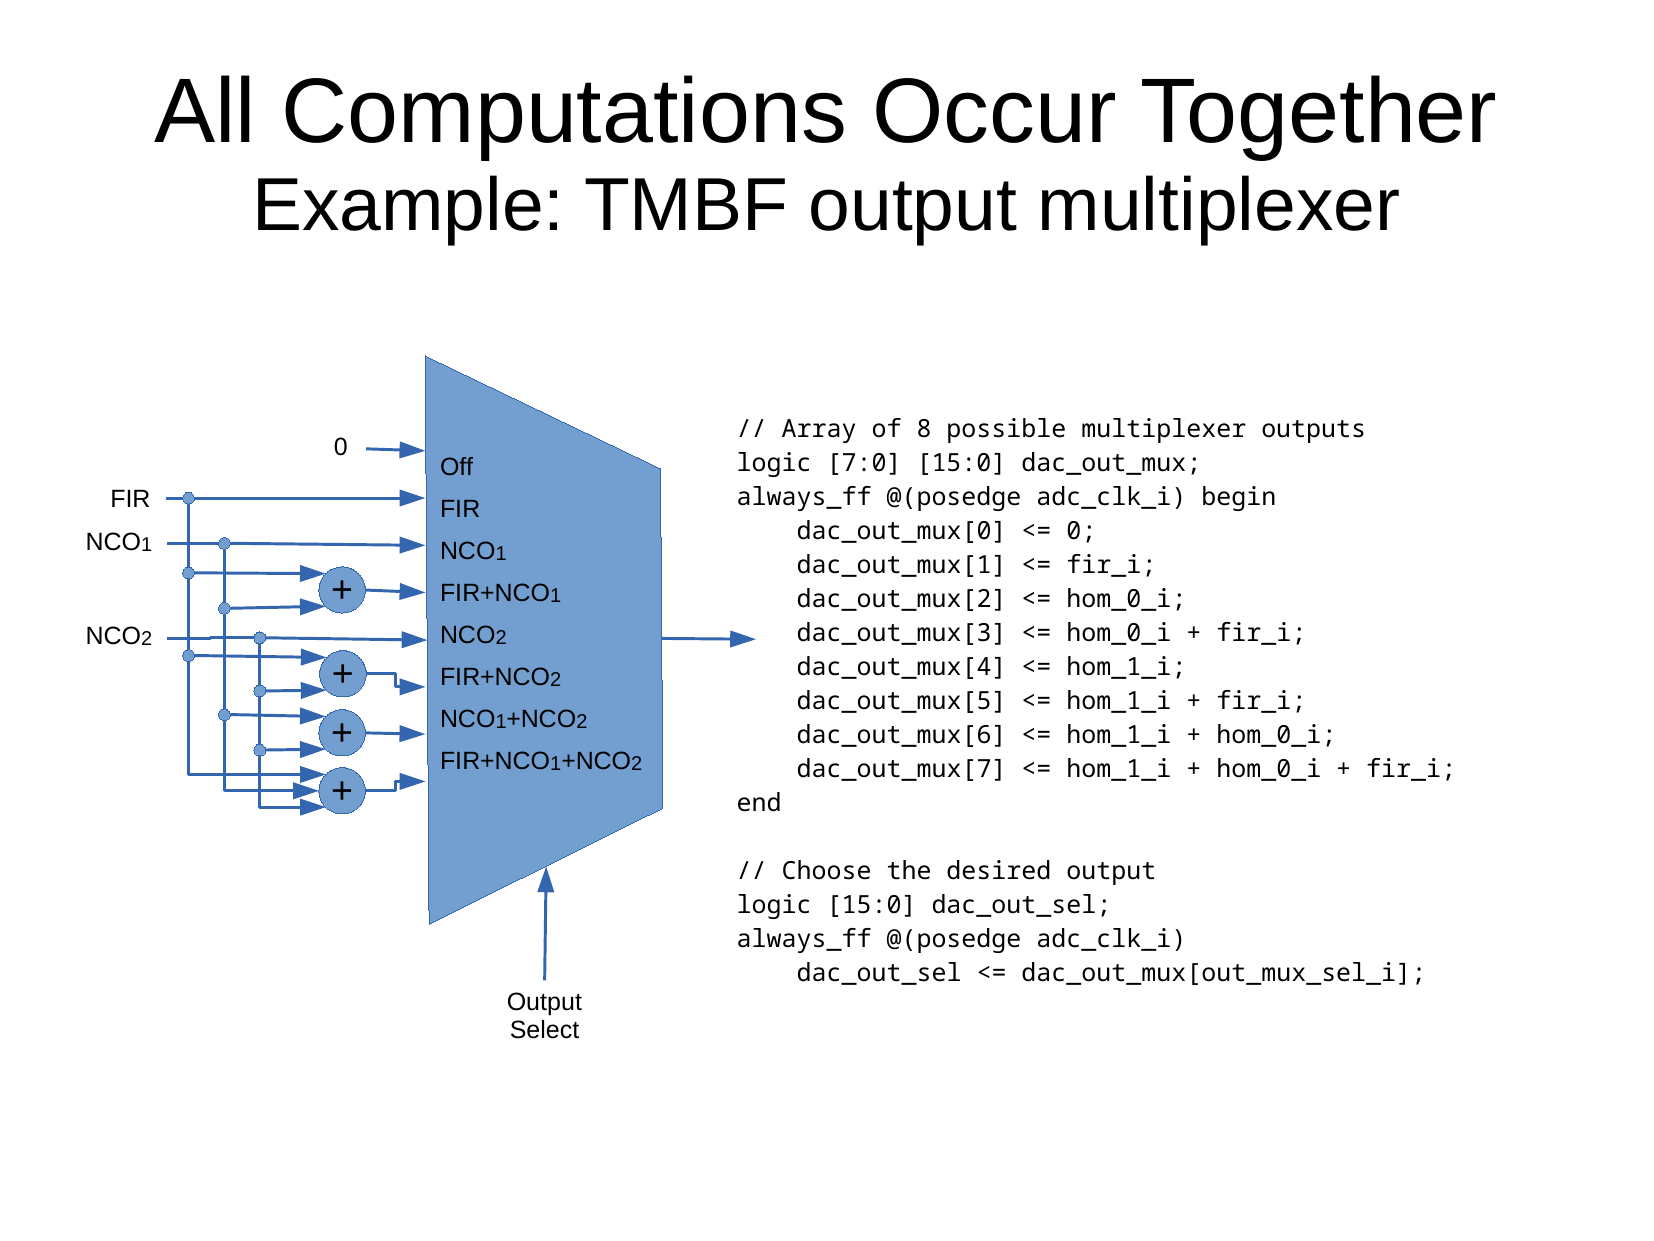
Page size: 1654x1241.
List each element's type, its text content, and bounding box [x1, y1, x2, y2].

text_box [182, 492, 195, 504]
text_box Off FIR NCO1 FIR+NCO1 NCO2 FIR+NCO2 NCO1+NCO2 FIR+NCO1+NCO2 [425, 431, 686, 804]
text_box [254, 631, 266, 644]
text_box [218, 537, 231, 549]
title All Computations Occur Together Example: TMBF output multiplexer [82, 49, 1571, 257]
text_box [253, 685, 266, 697]
text_box [253, 744, 266, 756]
text_box 0 [318, 425, 367, 473]
text_box + [318, 566, 366, 614]
text_box + [318, 709, 366, 756]
text_box [218, 709, 231, 721]
text_box [182, 567, 195, 579]
text_box [425, 355, 582, 431]
text_box NCO1 [70, 520, 168, 567]
text_box [182, 649, 195, 662]
text_box // Array of 8 possible multiplexer outputs logic [7:0] [15:0] dac_out_mux; always_ff @(posedge adc_clk_i) begin dac_out_mux[0] <= 0; dac_out_mux[1] <= fir_i; dac_out_mux[2] <= hom_0_i; dac_out_mux[3] <= hom_0_i + fir_i; dac_out_mux[4] <= hom_1_i; dac_out_mux[5] <= hom_1_i + fir_i; dac_out_mux[6] <= hom_1_i + hom_0_i; dac_out_mux[7] <= hom_1_i + hom_0_i + fir_i; end // Choose the desired output logic [15:0] dac_out_sel; always_ff @(posedge adc_clk_i) dac_out_sel <= dac_out_mux[out_mux_sel_i]; [720, 401, 1630, 969]
text_box Output Select [492, 980, 597, 1052]
text_box + [318, 767, 366, 814]
text_box NCO2 [70, 614, 168, 662]
text_box [428, 804, 663, 925]
text_box + [319, 650, 367, 697]
text_box FIR [95, 477, 166, 520]
text_box [218, 602, 231, 614]
